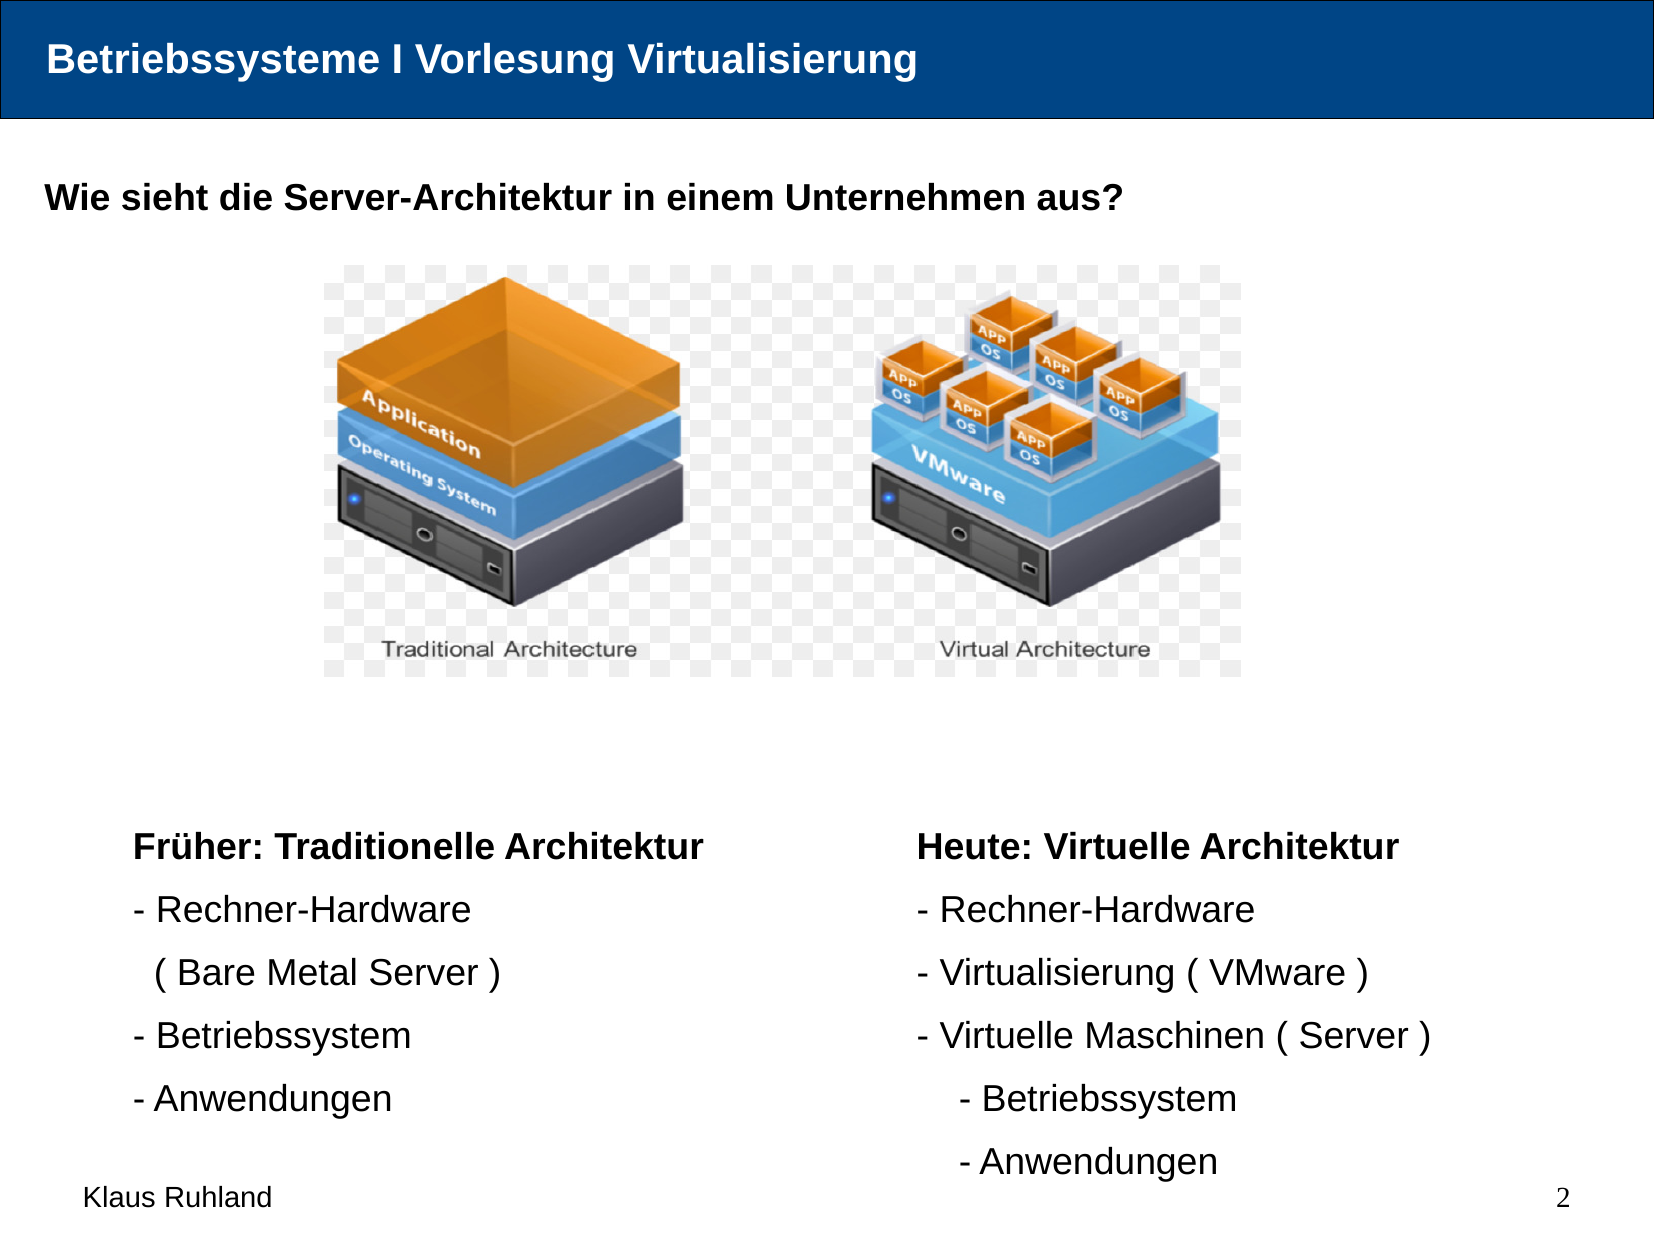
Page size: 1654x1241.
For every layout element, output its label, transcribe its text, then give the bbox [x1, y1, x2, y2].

text_box Heute: Virtuelle Architektur - Rechner-Hardware - Virtualisierung ( VMware ) - Virtuelle Maschinen ( Server ) - Betriebssystem - Anwendungen [901, 797, 1447, 1190]
text_box Früher: Traditionelle Architektur - Rechner-Hardware ( Bare Metal Server ) - Betriebssystem - Anwendungen [118, 797, 720, 1127]
text_box Wie sieht die Server-Architektur in einem Unternehmen aus? [29, 147, 1565, 414]
picture [324, 265, 1241, 677]
